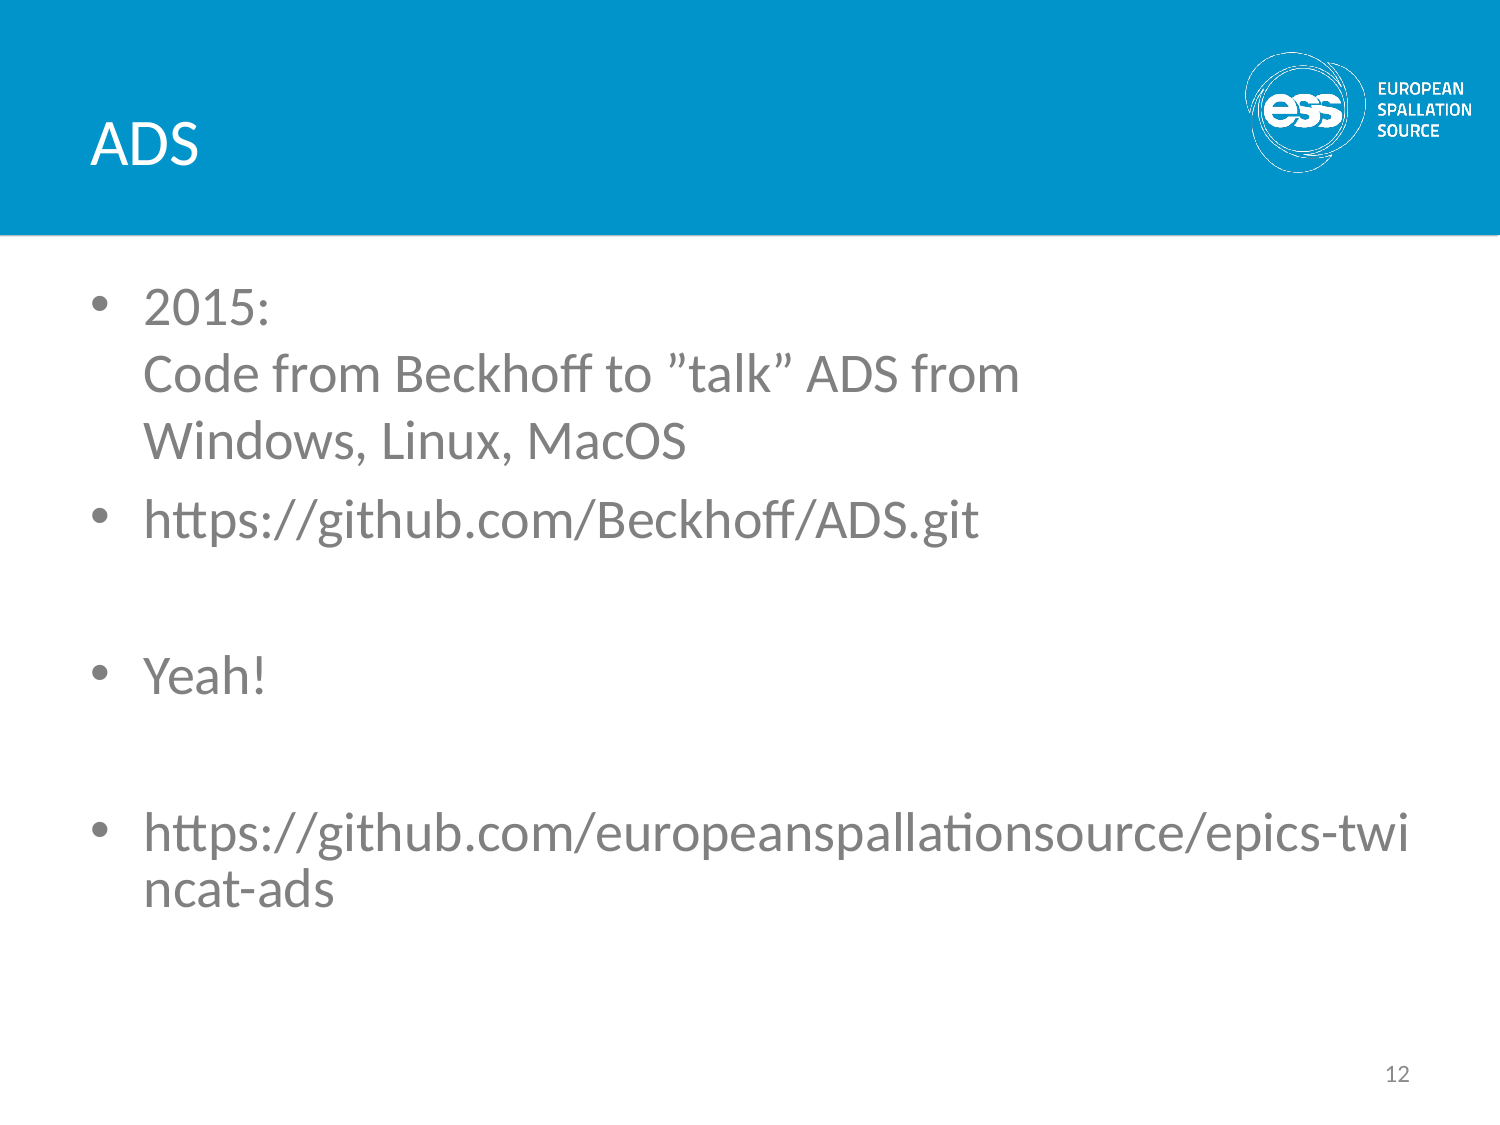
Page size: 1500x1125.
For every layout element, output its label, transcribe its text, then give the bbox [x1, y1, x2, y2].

picture [1422, 125, 1428, 134]
title ADS [75, 45, 1247, 233]
slide_number <number> [1074, 1042, 1425, 1103]
list 2015: Code from Beckhoff to ”talk” ADS from Windows, Linux, MacOS https://github.com/Beckhoff/ADS.git Yeah! https://github.com/europeanspallationsource/epics-twincat-ads [75, 262, 1425, 1005]
picture [1389, 104, 1393, 115]
picture [1398, 109, 1406, 115]
picture [1409, 104, 1415, 115]
picture [1264, 94, 1342, 127]
picture [1379, 83, 1385, 94]
picture [1423, 83, 1430, 94]
picture [1400, 83, 1407, 94]
picture [1436, 104, 1444, 115]
picture [1432, 125, 1438, 136]
picture [1418, 104, 1423, 115]
picture [1443, 86, 1450, 93]
picture [1454, 83, 1458, 94]
